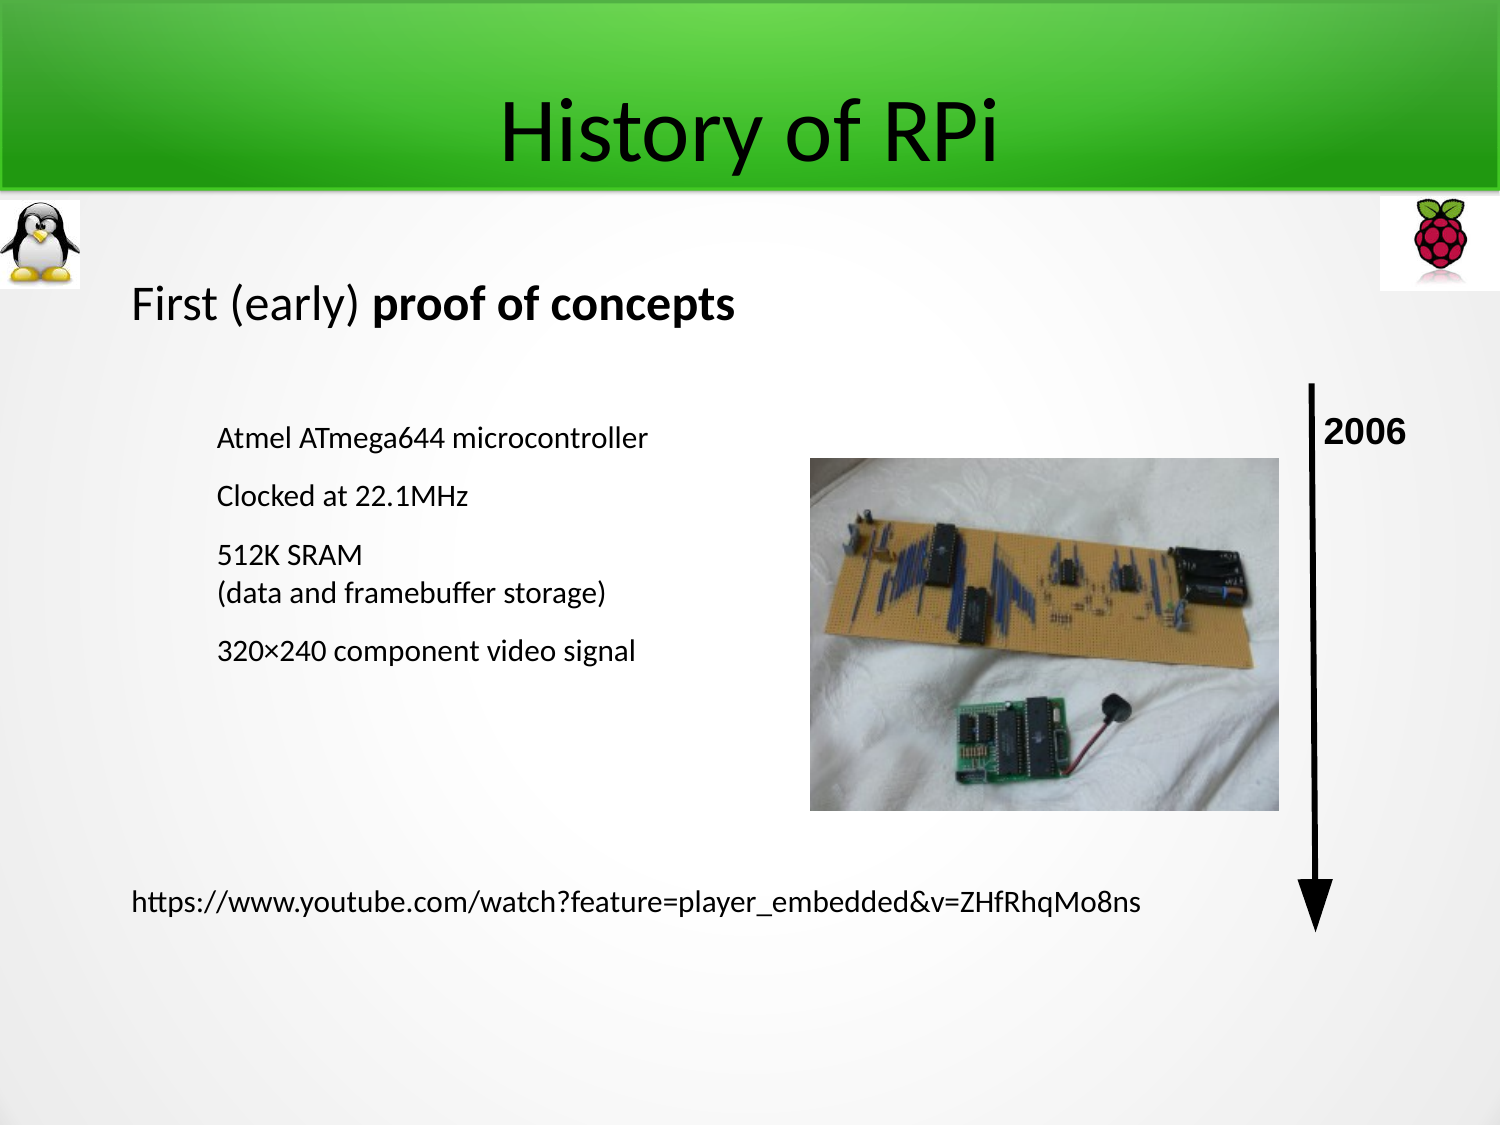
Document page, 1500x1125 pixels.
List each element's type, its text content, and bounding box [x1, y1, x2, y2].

picture [810, 458, 1279, 811]
picture [1380, 196, 1500, 291]
text_box 2006 [1308, 403, 1464, 461]
list First (early) proof of concepts Atmel ATmega644 microcontroller Clocked at 22.1MHz 512K SRAM (data and framebuffer storage) 320×240 component video signal https://www.youtube.com/watch?feature=player_embedded&v=ZHfRhqMo8ns [60, 262, 1176, 1006]
picture [0, 200, 80, 289]
title History of RPi [75, 45, 1425, 233]
